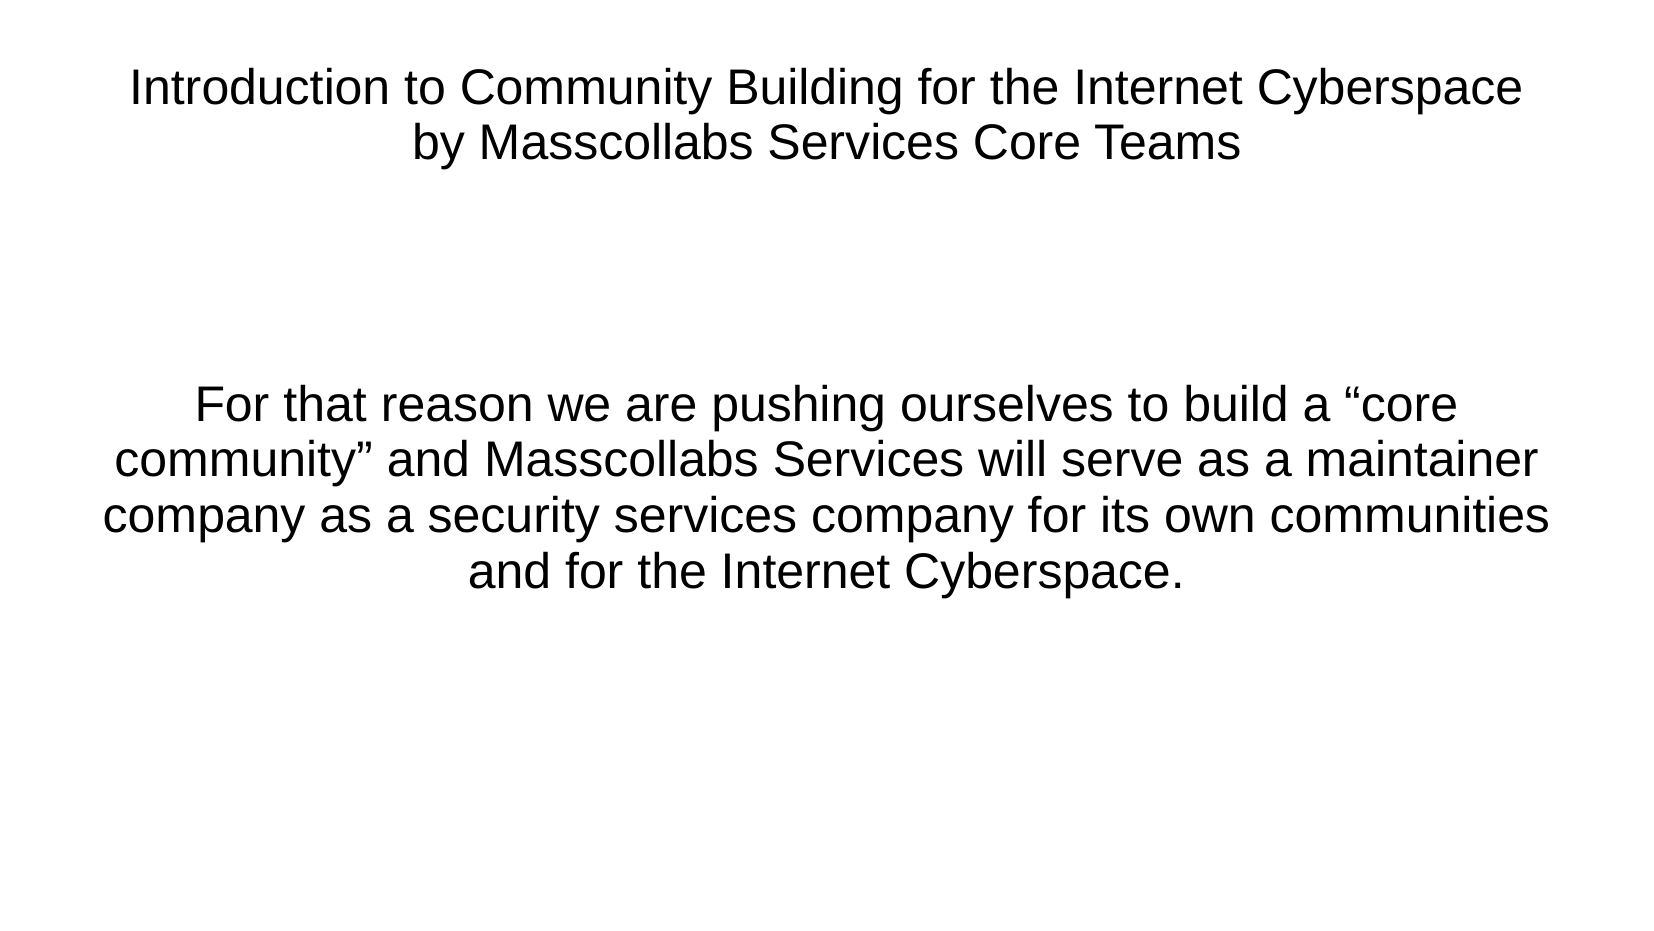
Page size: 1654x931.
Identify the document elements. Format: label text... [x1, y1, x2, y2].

subtitle For that reason we are pushing ourselves to build a “core community” and Masscollabs Services will serve as a maintainer company as a security services company for its own communities and for the Internet Cyberspace. [82, 217, 1571, 758]
title Introduction to Community Building for the Internet Cyberspace by Masscollabs Services Core Teams [82, 37, 1571, 193]
